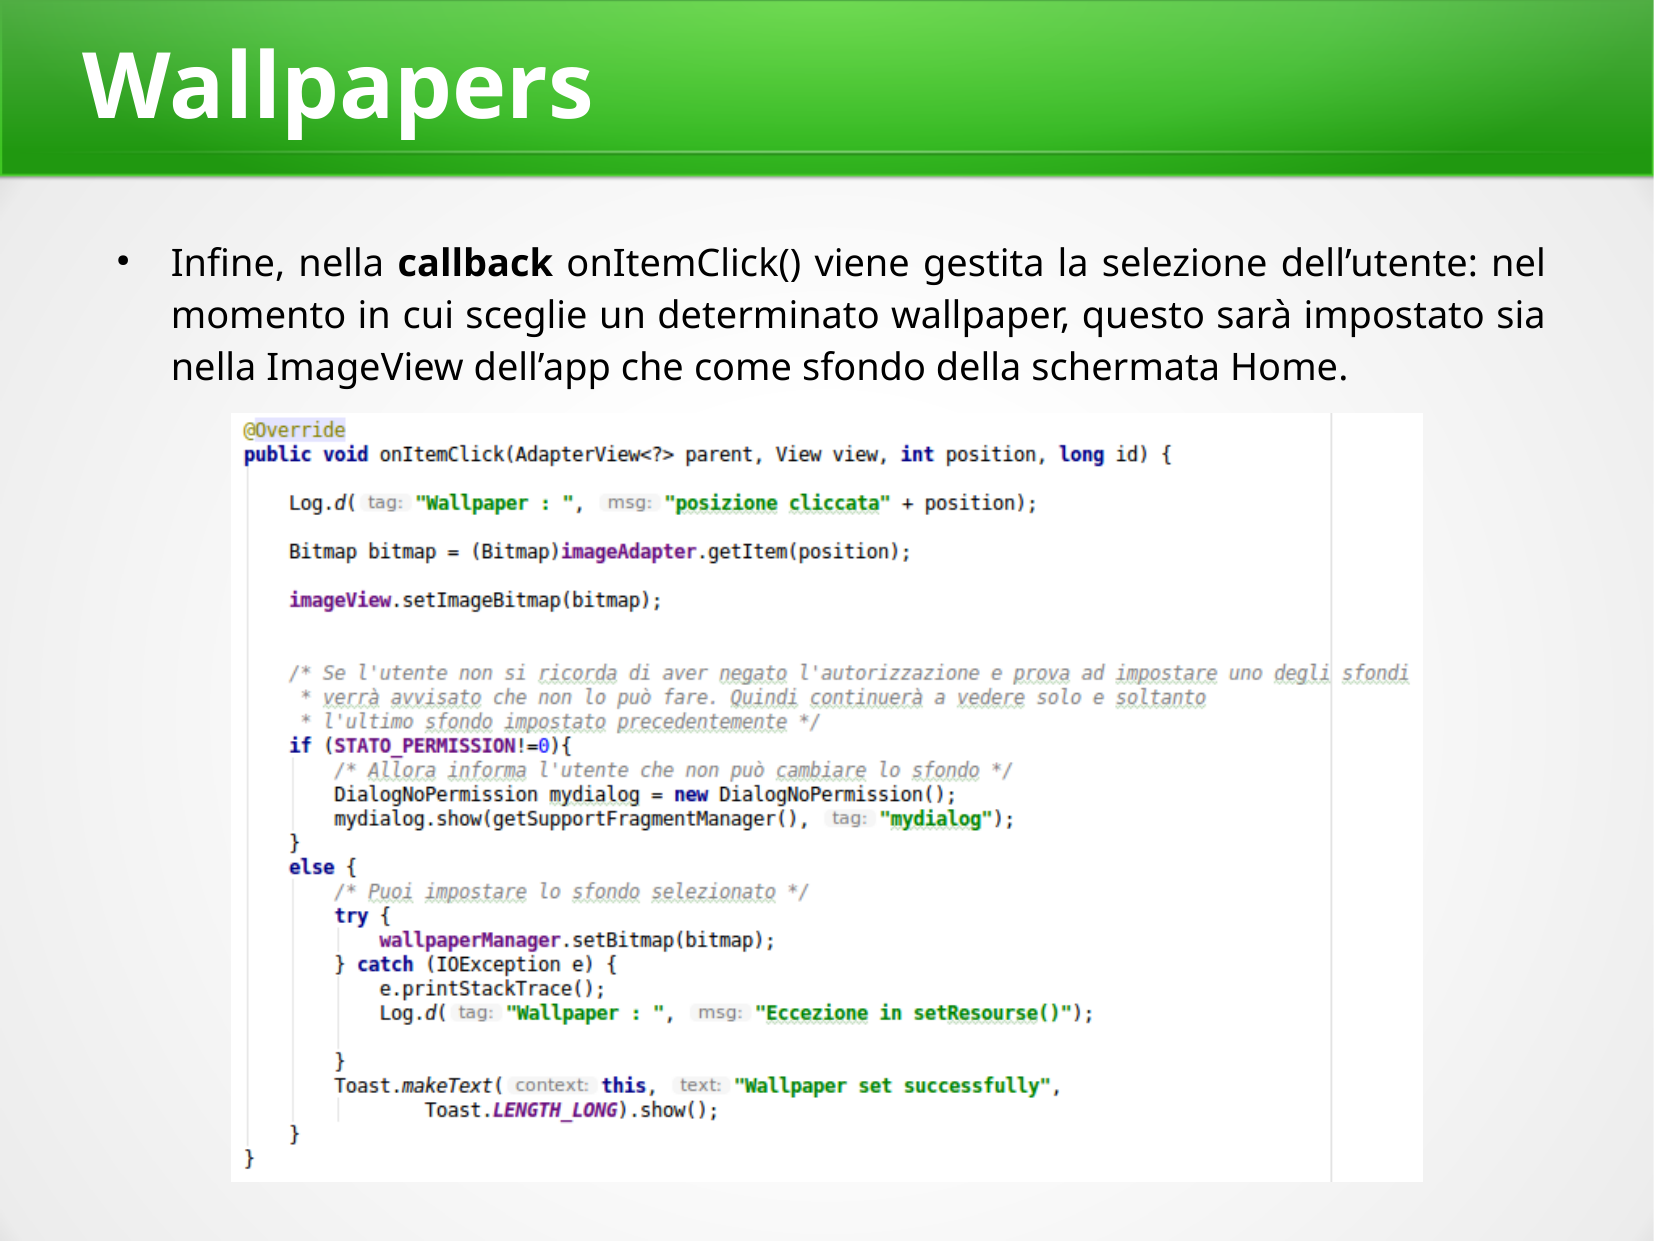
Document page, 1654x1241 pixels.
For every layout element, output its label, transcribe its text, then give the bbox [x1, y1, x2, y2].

title Wallpapers [82, 11, 1571, 154]
list Infine, nella callback onItemClick() viene gestita la selezione dell’utente: nel momento in cui sceglie un determinato wallpaper, questo sarà impostato sia nella ImageView dell’app che come sfondo della schermata Home. [106, 236, 1548, 473]
picture [0, 0, 1654, 1241]
